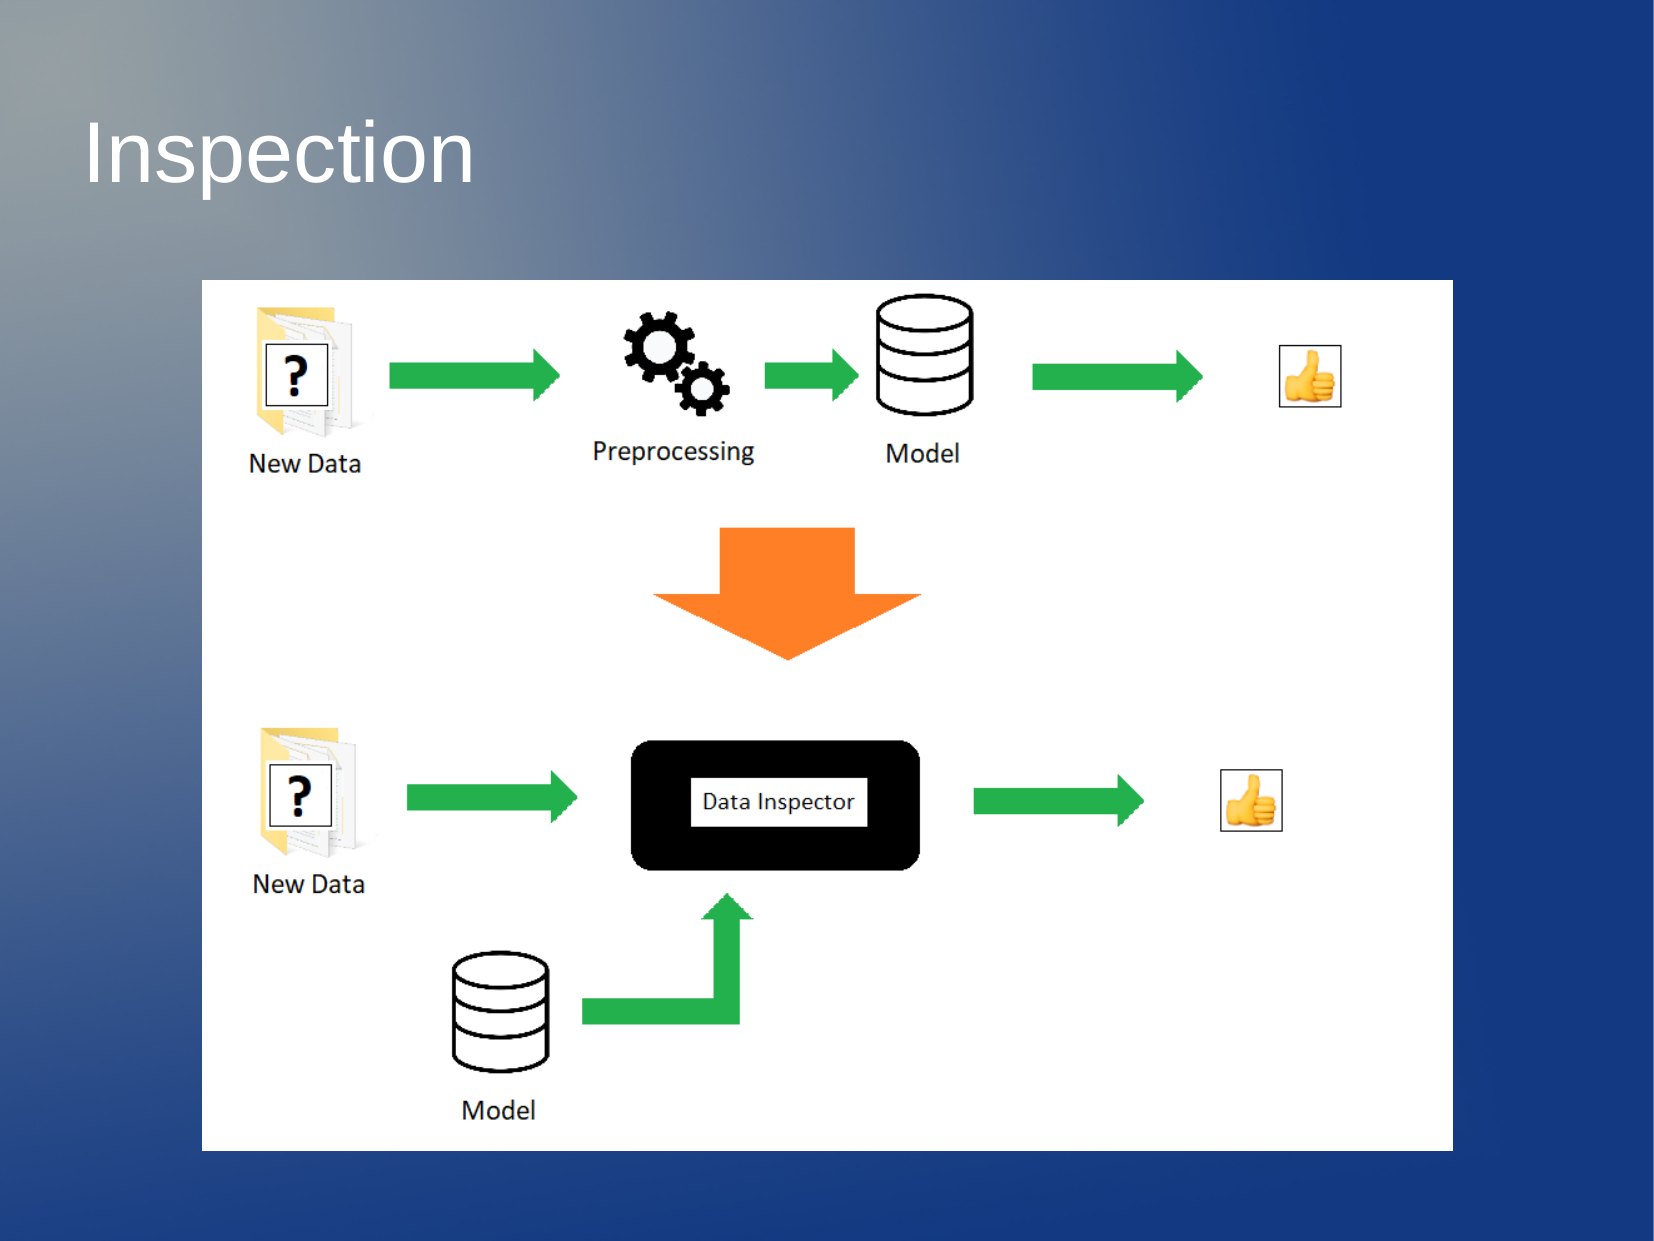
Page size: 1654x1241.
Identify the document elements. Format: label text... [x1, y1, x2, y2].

title Inspection [82, 49, 1571, 257]
picture [0, 0, 1654, 1241]
